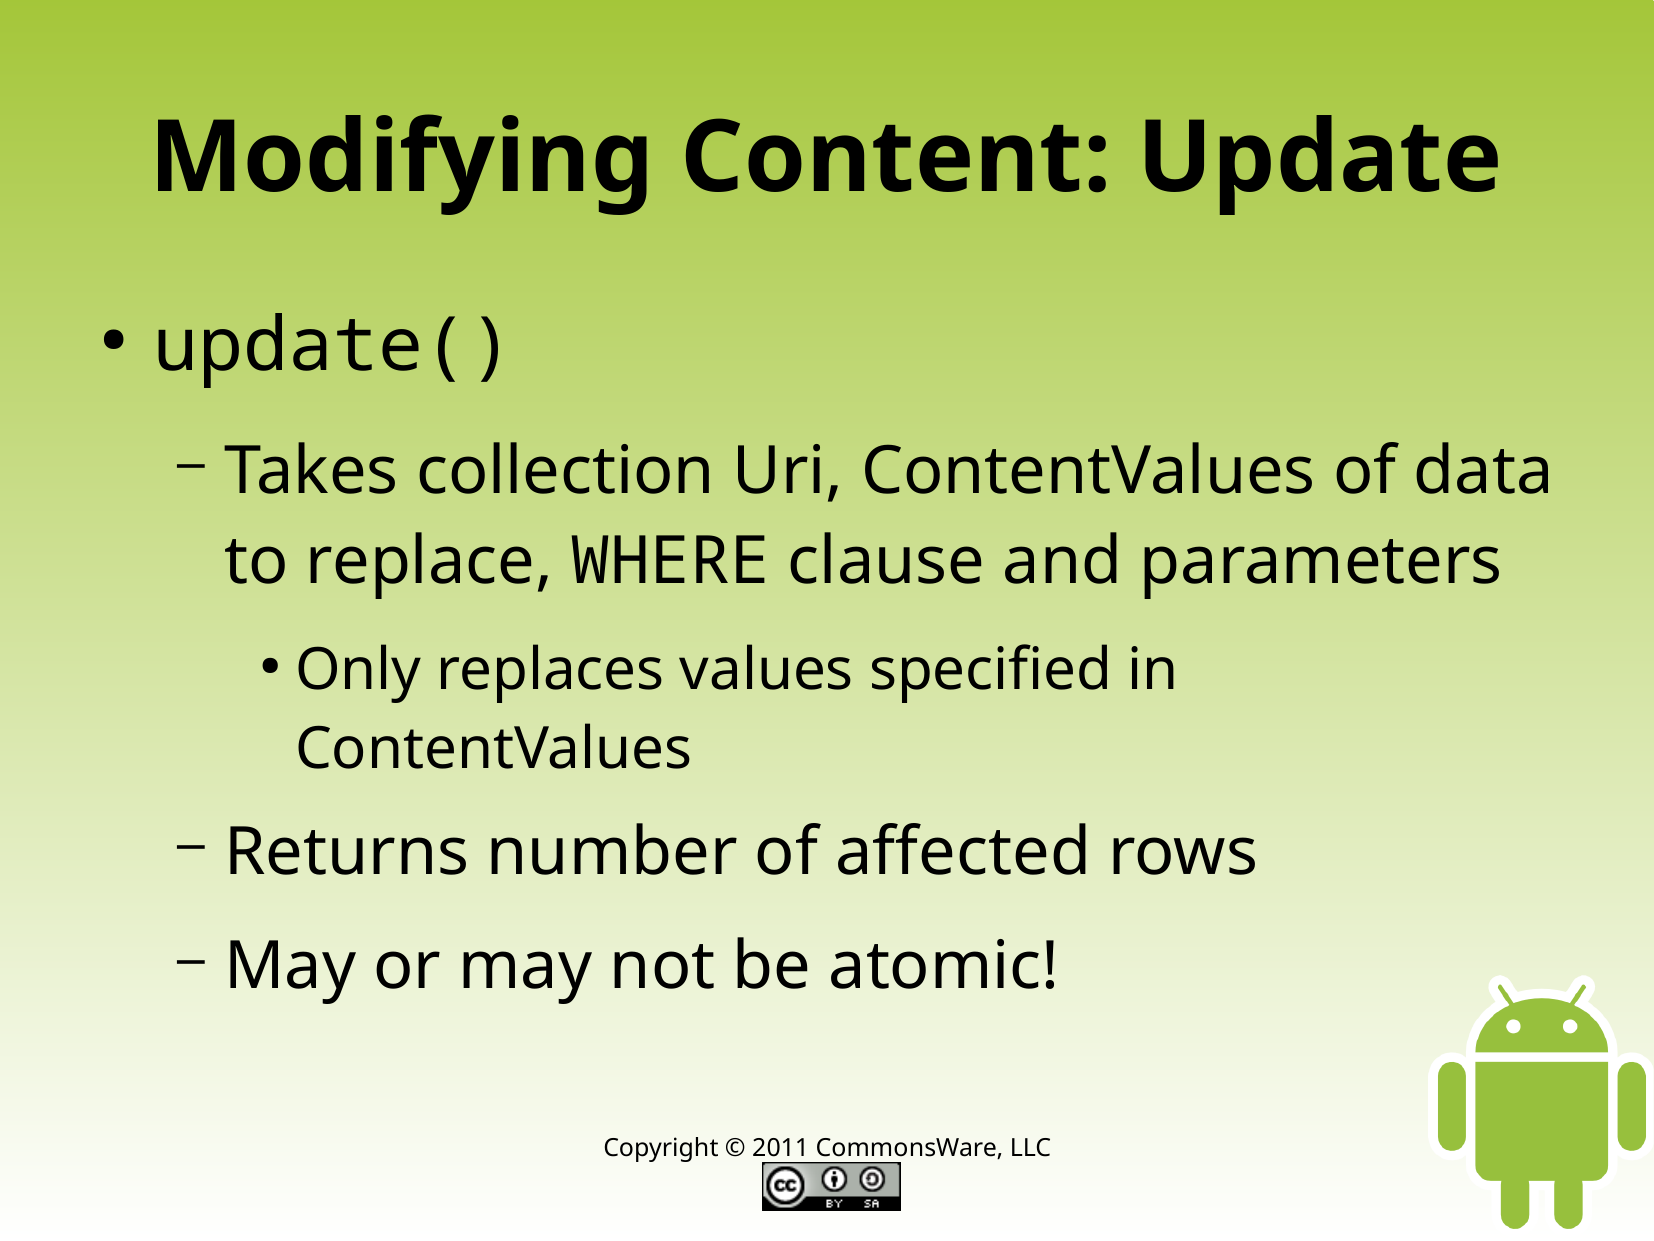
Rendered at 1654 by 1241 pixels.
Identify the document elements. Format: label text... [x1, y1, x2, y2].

list update() Takes collection Uri, ContentValues of data to replace, WHERE clause and parameters Only replaces values specified in ContentValues Returns number of affected rows May or may not be atomic! [82, 290, 1571, 1094]
picture [1428, 975, 1654, 1238]
picture [762, 1162, 901, 1211]
title Modifying Content: Update [82, 49, 1571, 257]
